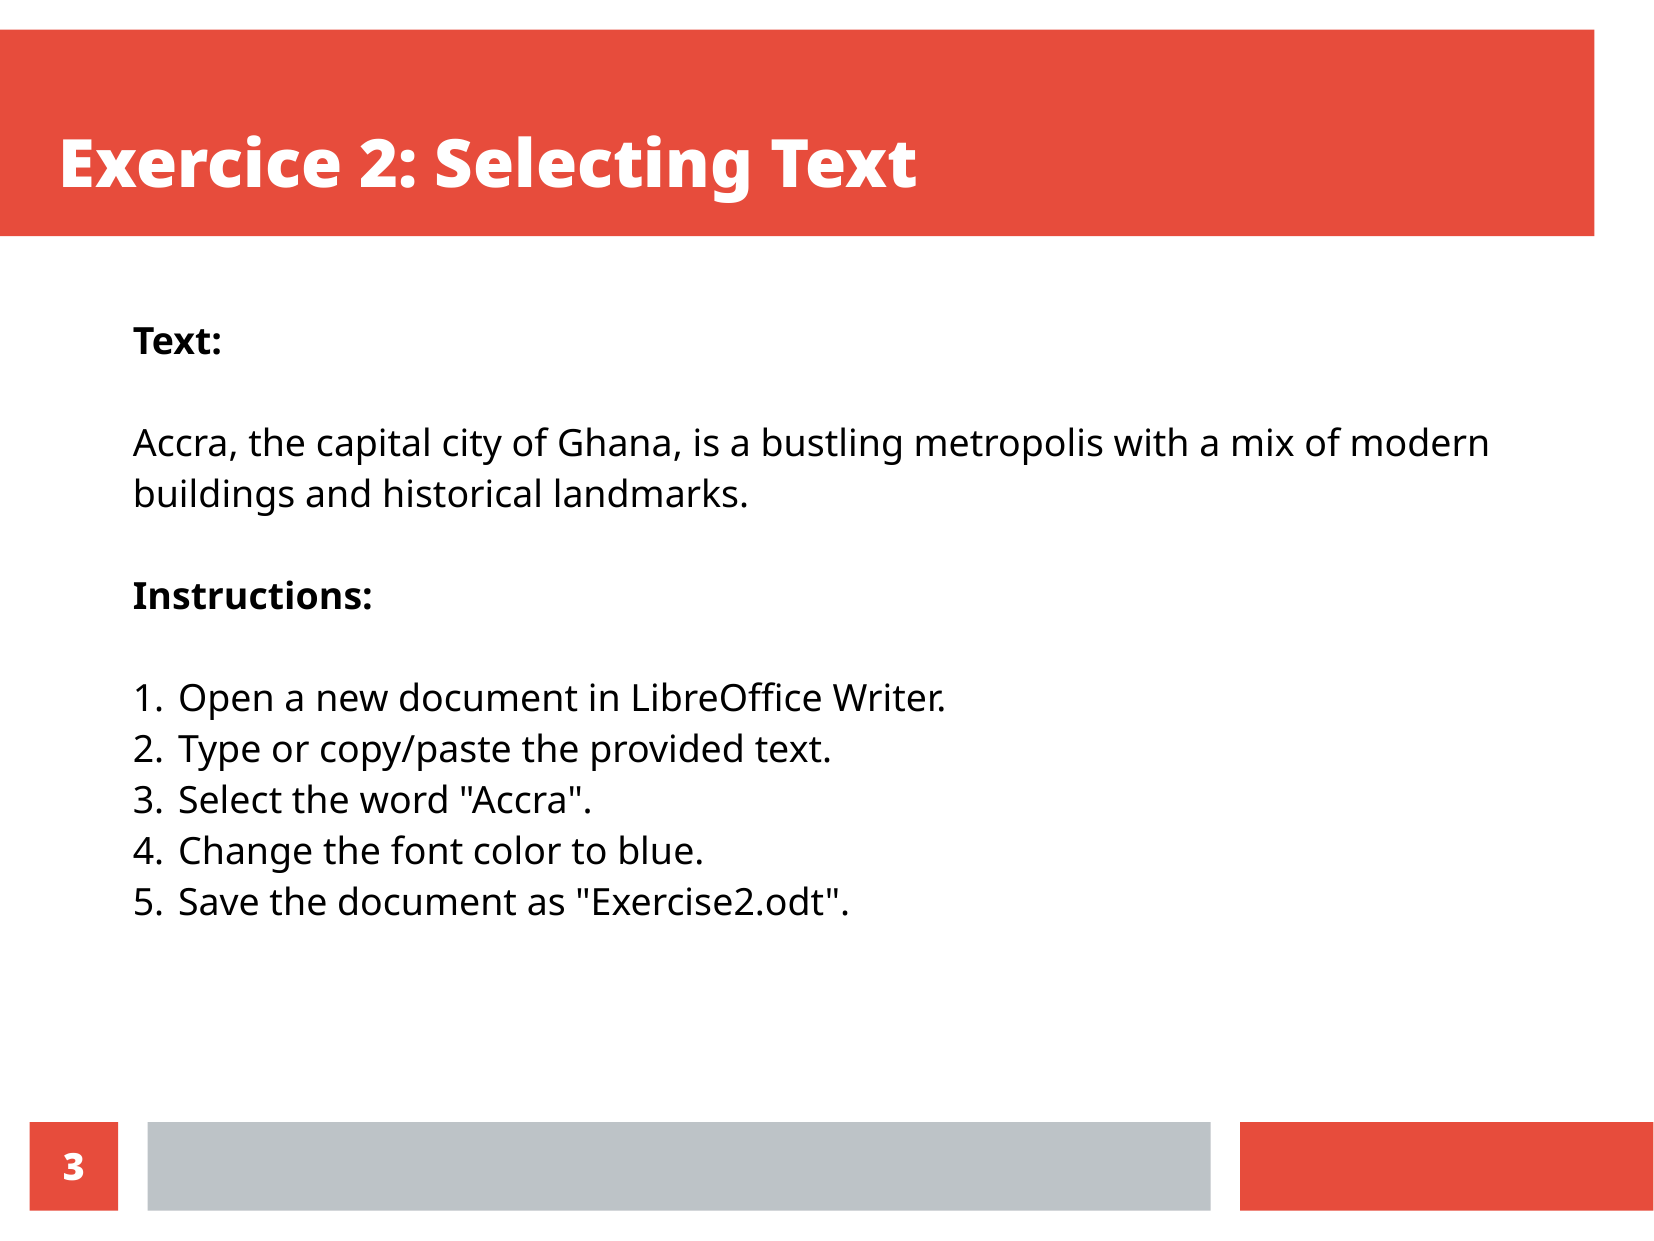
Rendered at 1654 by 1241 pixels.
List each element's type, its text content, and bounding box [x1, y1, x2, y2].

text_box Text: Accra, the capital city of Ghana, is a bustling metropolis with a mix of modern buildings and historical landmarks. Instructions: Open a new document in LibreOffice Writer. Type or copy/paste the provided text. Select the word "Accra". Change the font color to blue. Save the document as "Exercise2.odt". [118, 307, 1536, 845]
title Exercice 2: Selecting Text [59, 59, 1595, 207]
